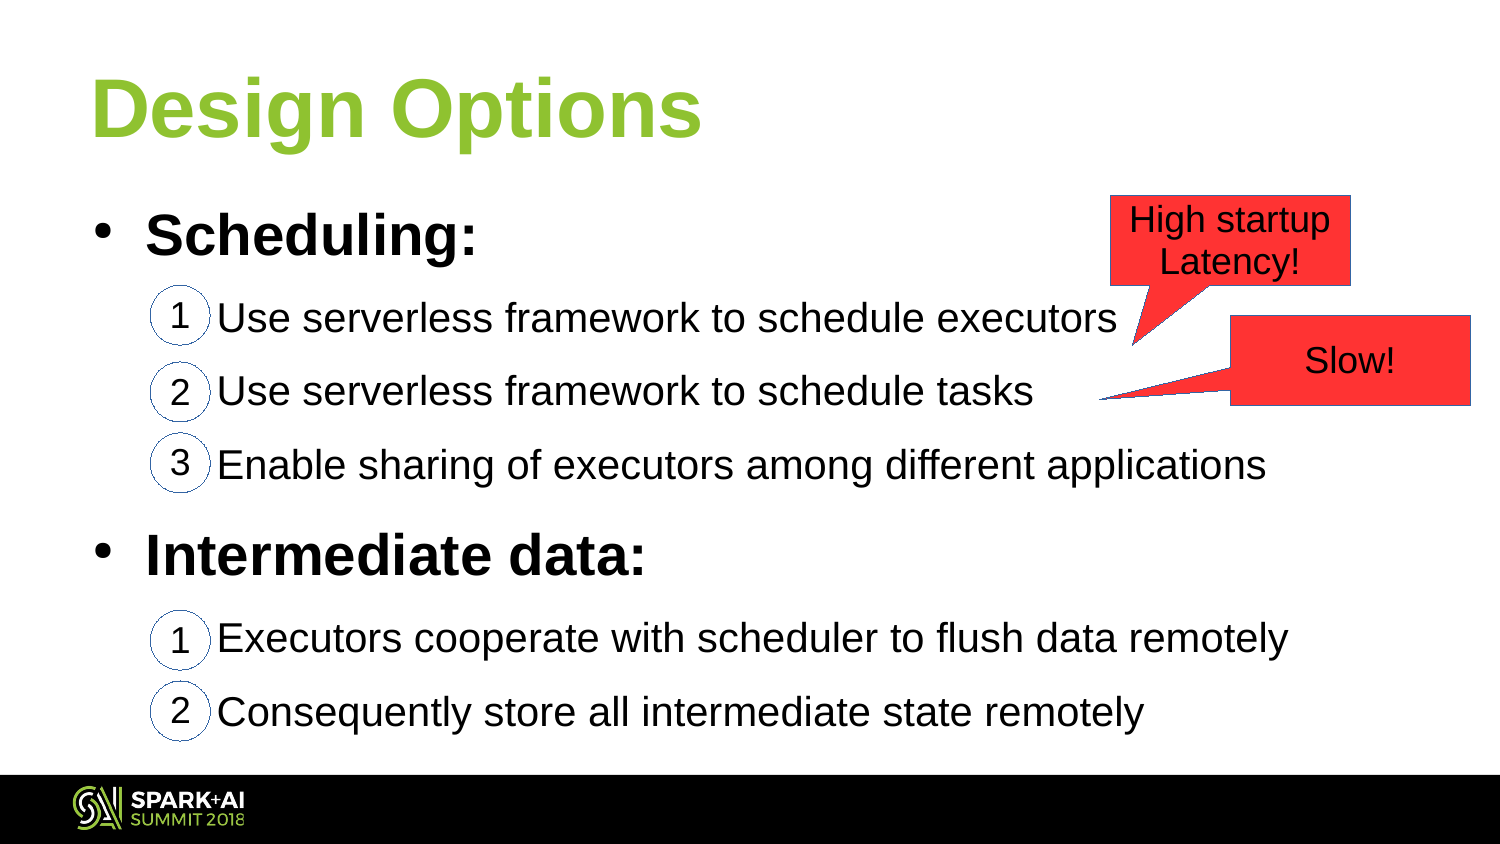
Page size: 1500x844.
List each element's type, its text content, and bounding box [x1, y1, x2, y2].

text_box 1 [150, 285, 211, 346]
text_box Slow! [1099, 315, 1471, 406]
text_box 3 [150, 432, 211, 493]
text_box 2 [150, 361, 211, 422]
text_box High startup Latency! [1110, 195, 1351, 346]
text_box 1 [150, 610, 211, 671]
list Scheduling: Use serverless framework to schedule executors Use serverless framework to schedule tasks Enable sharing of executors among different applications Intermediate data: Executors cooperate with scheduler to flush data remotely Consequently store all intermediate state remotely [75, 196, 1425, 754]
title Design Options [75, 33, 1426, 175]
text_box 2 [150, 680, 211, 742]
